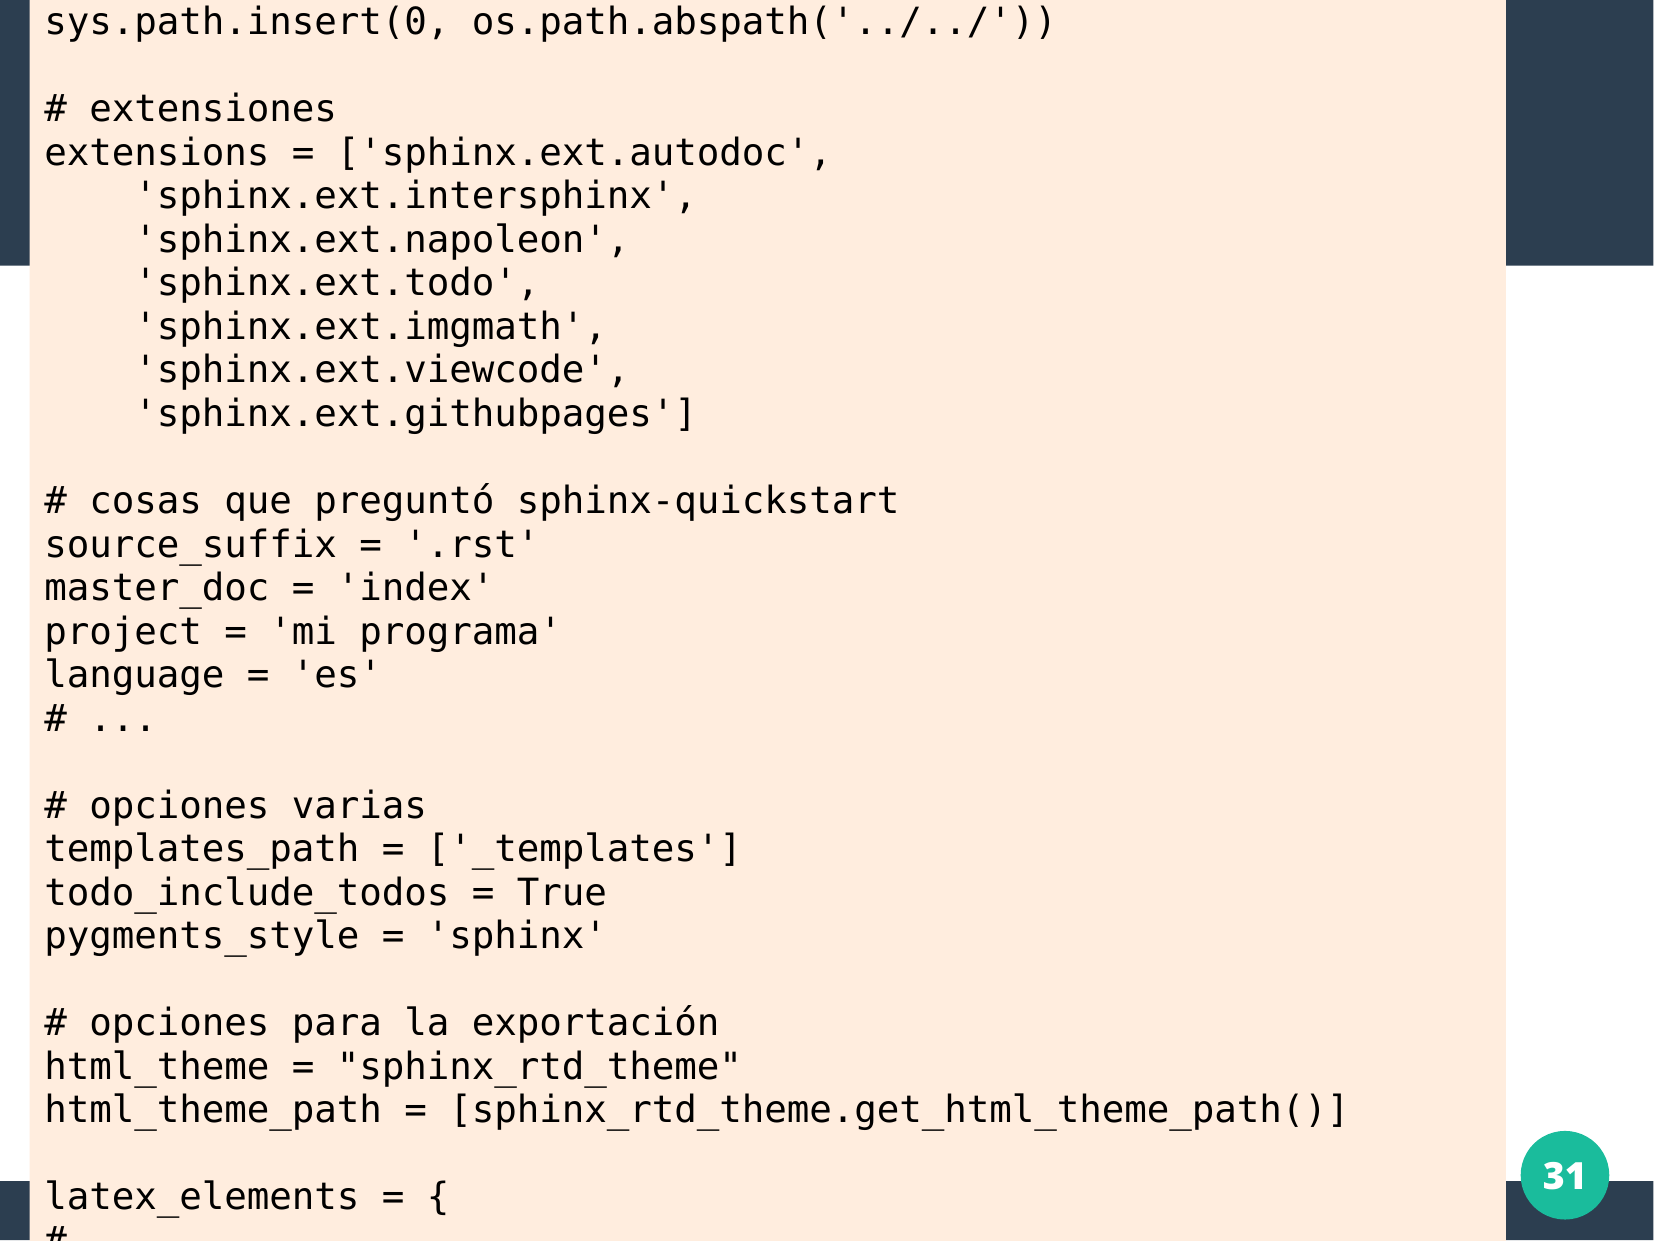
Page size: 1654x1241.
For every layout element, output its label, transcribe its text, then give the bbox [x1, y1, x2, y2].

text_box # importar nuestro código import os import sys sys.path.insert(0, os.path.abspath('../../')) # extensiones extensions = ['sphinx.ext.autodoc', 'sphinx.ext.intersphinx', 'sphinx.ext.napoleon', 'sphinx.ext.todo', 'sphinx.ext.imgmath', 'sphinx.ext.viewcode', 'sphinx.ext.githubpages'] # cosas que preguntó sphinx-quickstart source_suffix = '.rst' master_doc = 'index' project = 'mi programa' language = 'es' # ... # opciones varias templates_path = ['_templates'] todo_include_todos = True pygments_style = 'sphinx' # opciones para la exportación html_theme = "sphinx_rtd_theme" html_theme_path = [sphinx_rtd_theme.get_html_theme_path()] latex_elements = { # ... } [29, 0, 1506, 1241]
